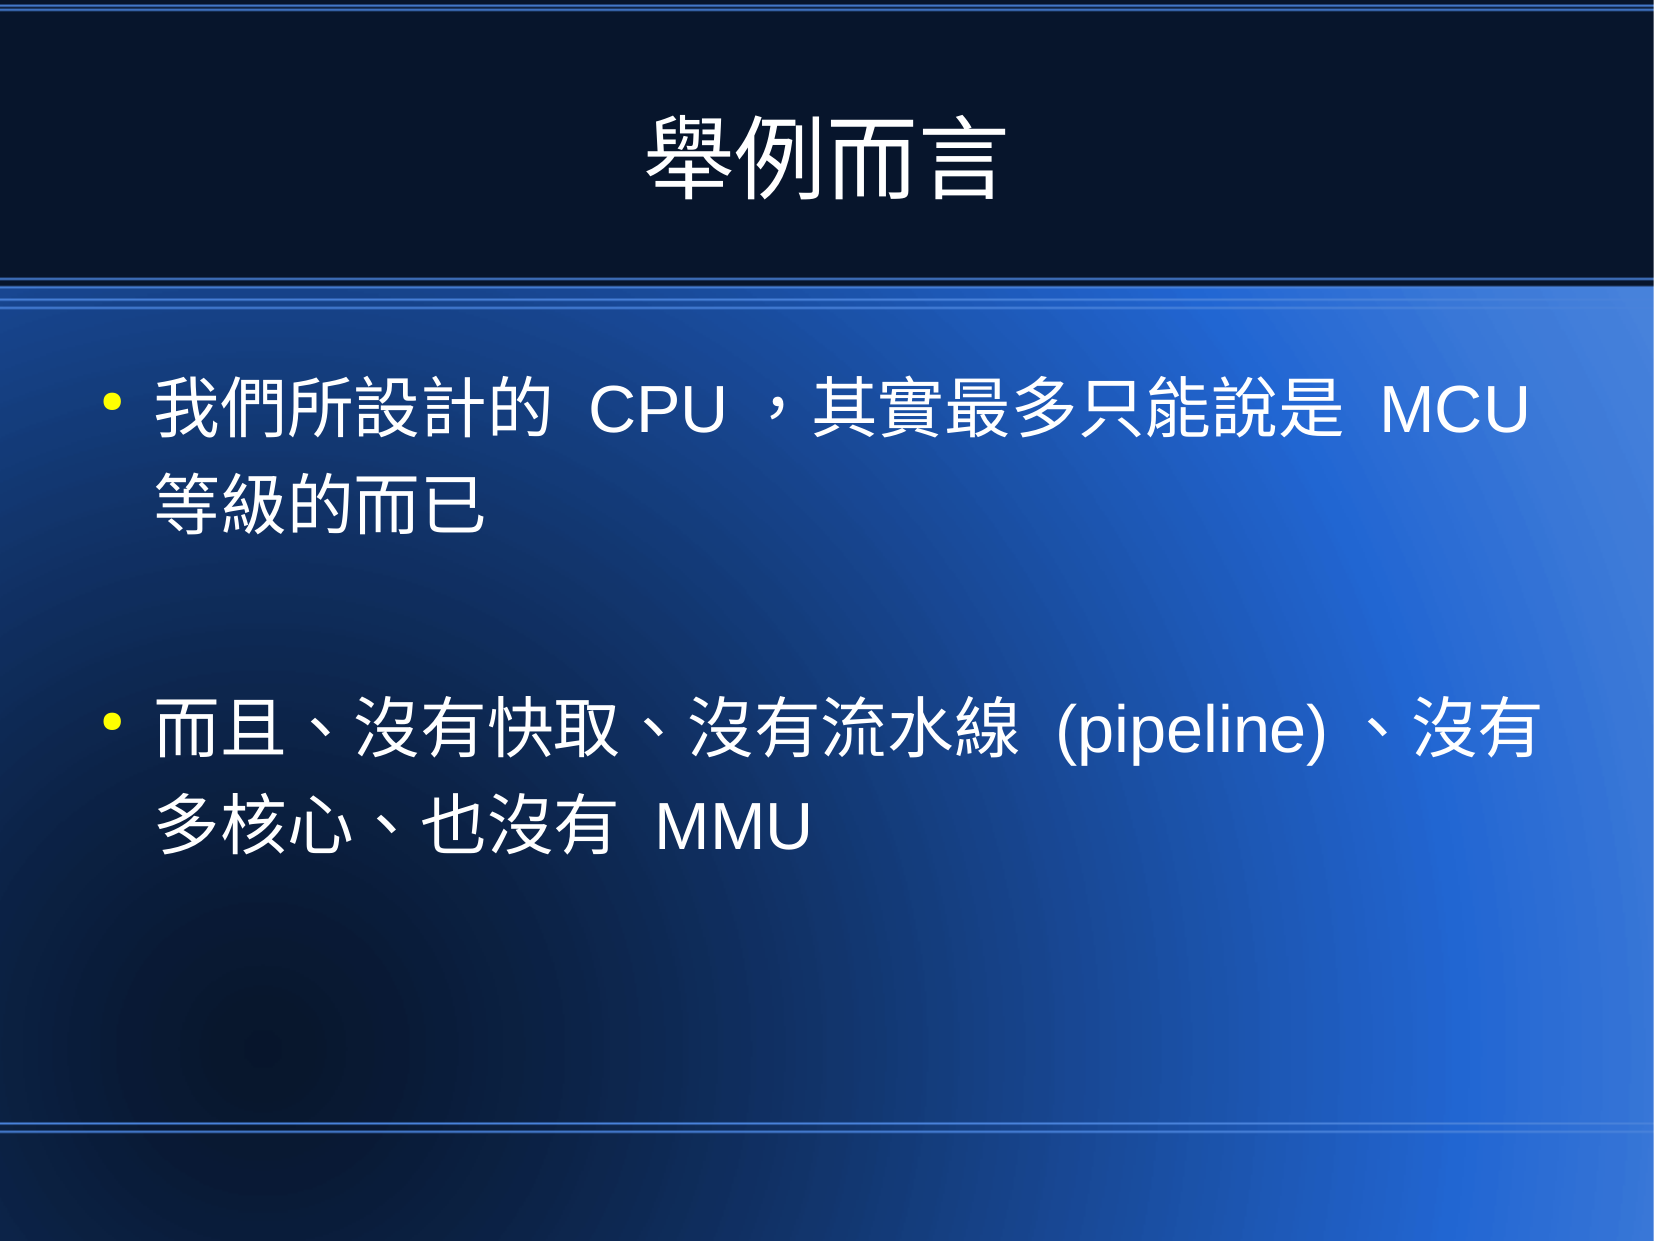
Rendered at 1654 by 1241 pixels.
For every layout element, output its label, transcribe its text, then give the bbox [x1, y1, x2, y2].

picture [0, 0, 1654, 1241]
list 我們所設計的 CPU，其實最多只能說是 MCU 等級的而已 而且、沒有快取、沒有流水線 (pipeline)、沒有多核心、也沒有 MMU [82, 355, 1571, 1075]
title 舉例而言 [82, 49, 1571, 257]
